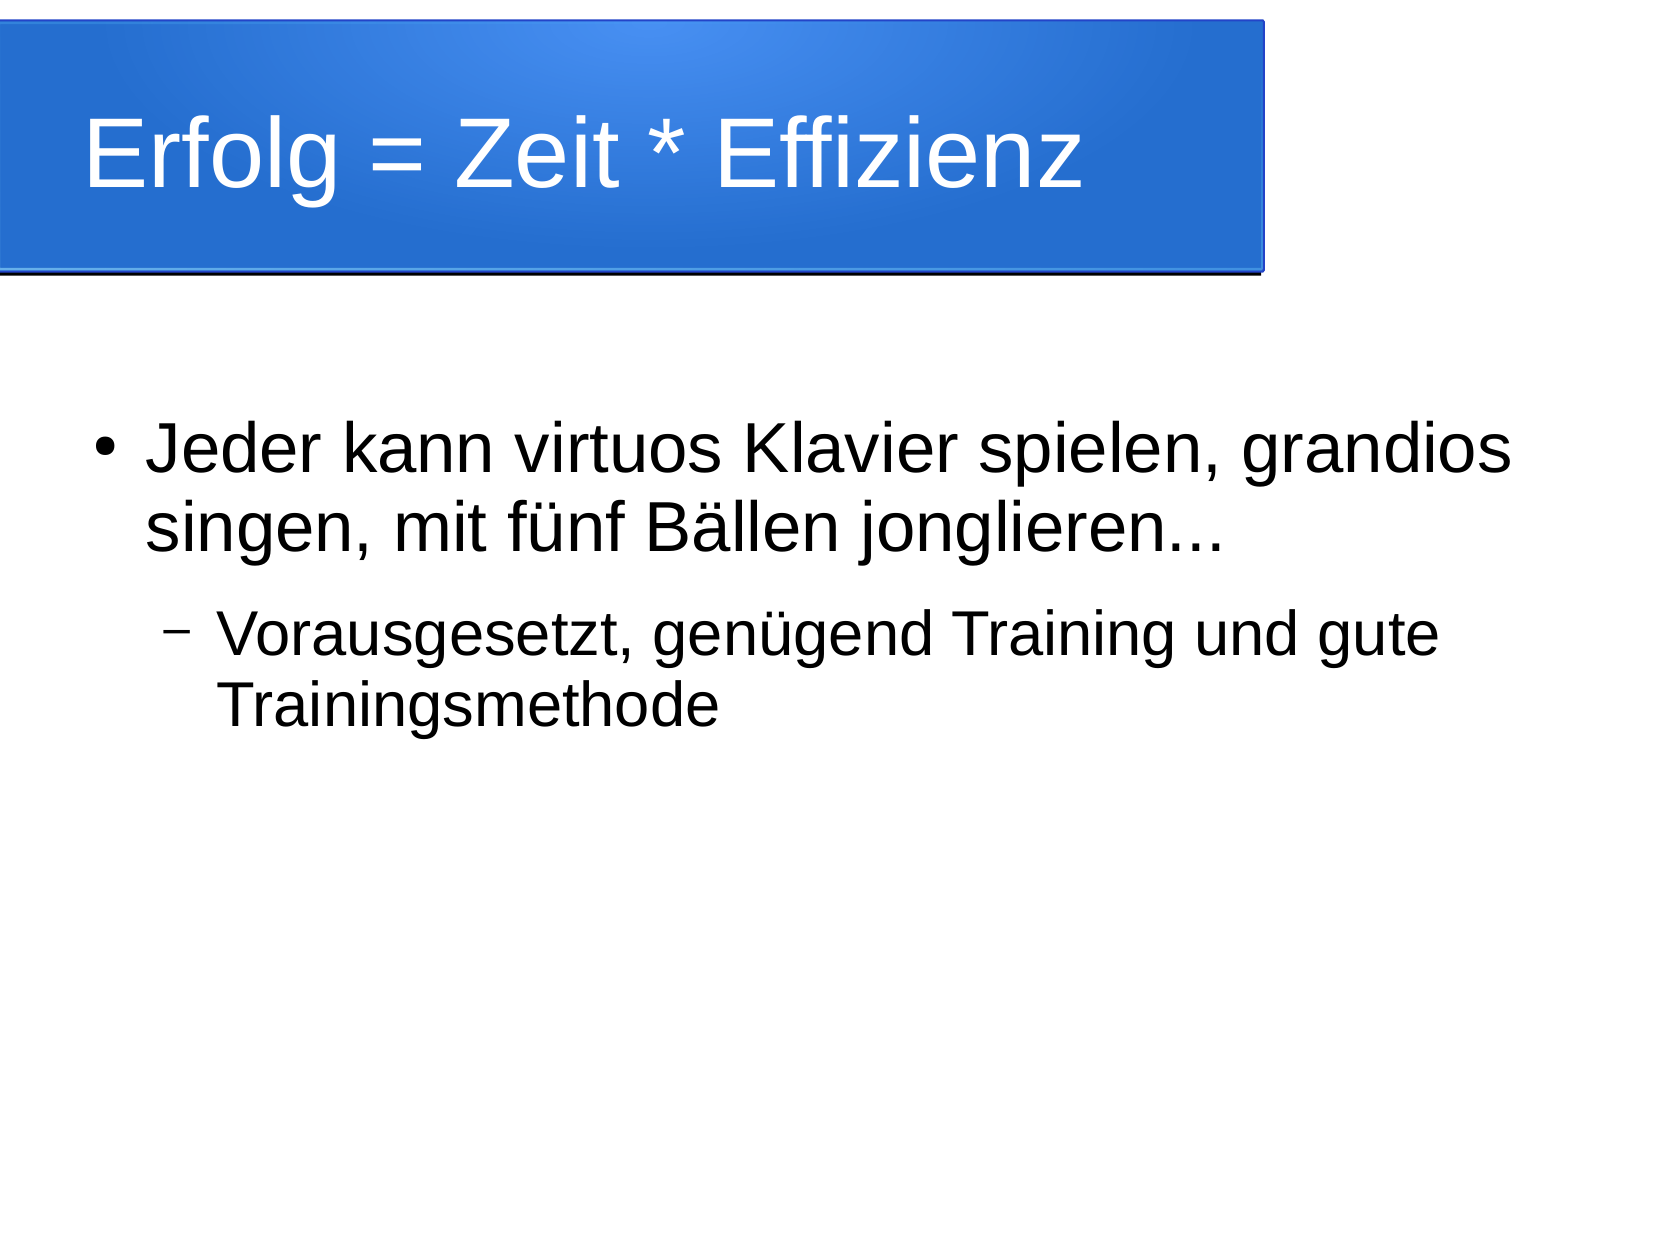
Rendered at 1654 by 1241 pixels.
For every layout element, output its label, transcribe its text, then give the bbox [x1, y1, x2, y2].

list Jeder kann virtuos Klavier spielen, grandios singen, mit fünf Bällen jonglieren... Vorausgesetzt, genügend Training und gute Trainingsmethode [75, 408, 1531, 1128]
title Erfolg = Zeit * Effizienz [82, 49, 1250, 257]
